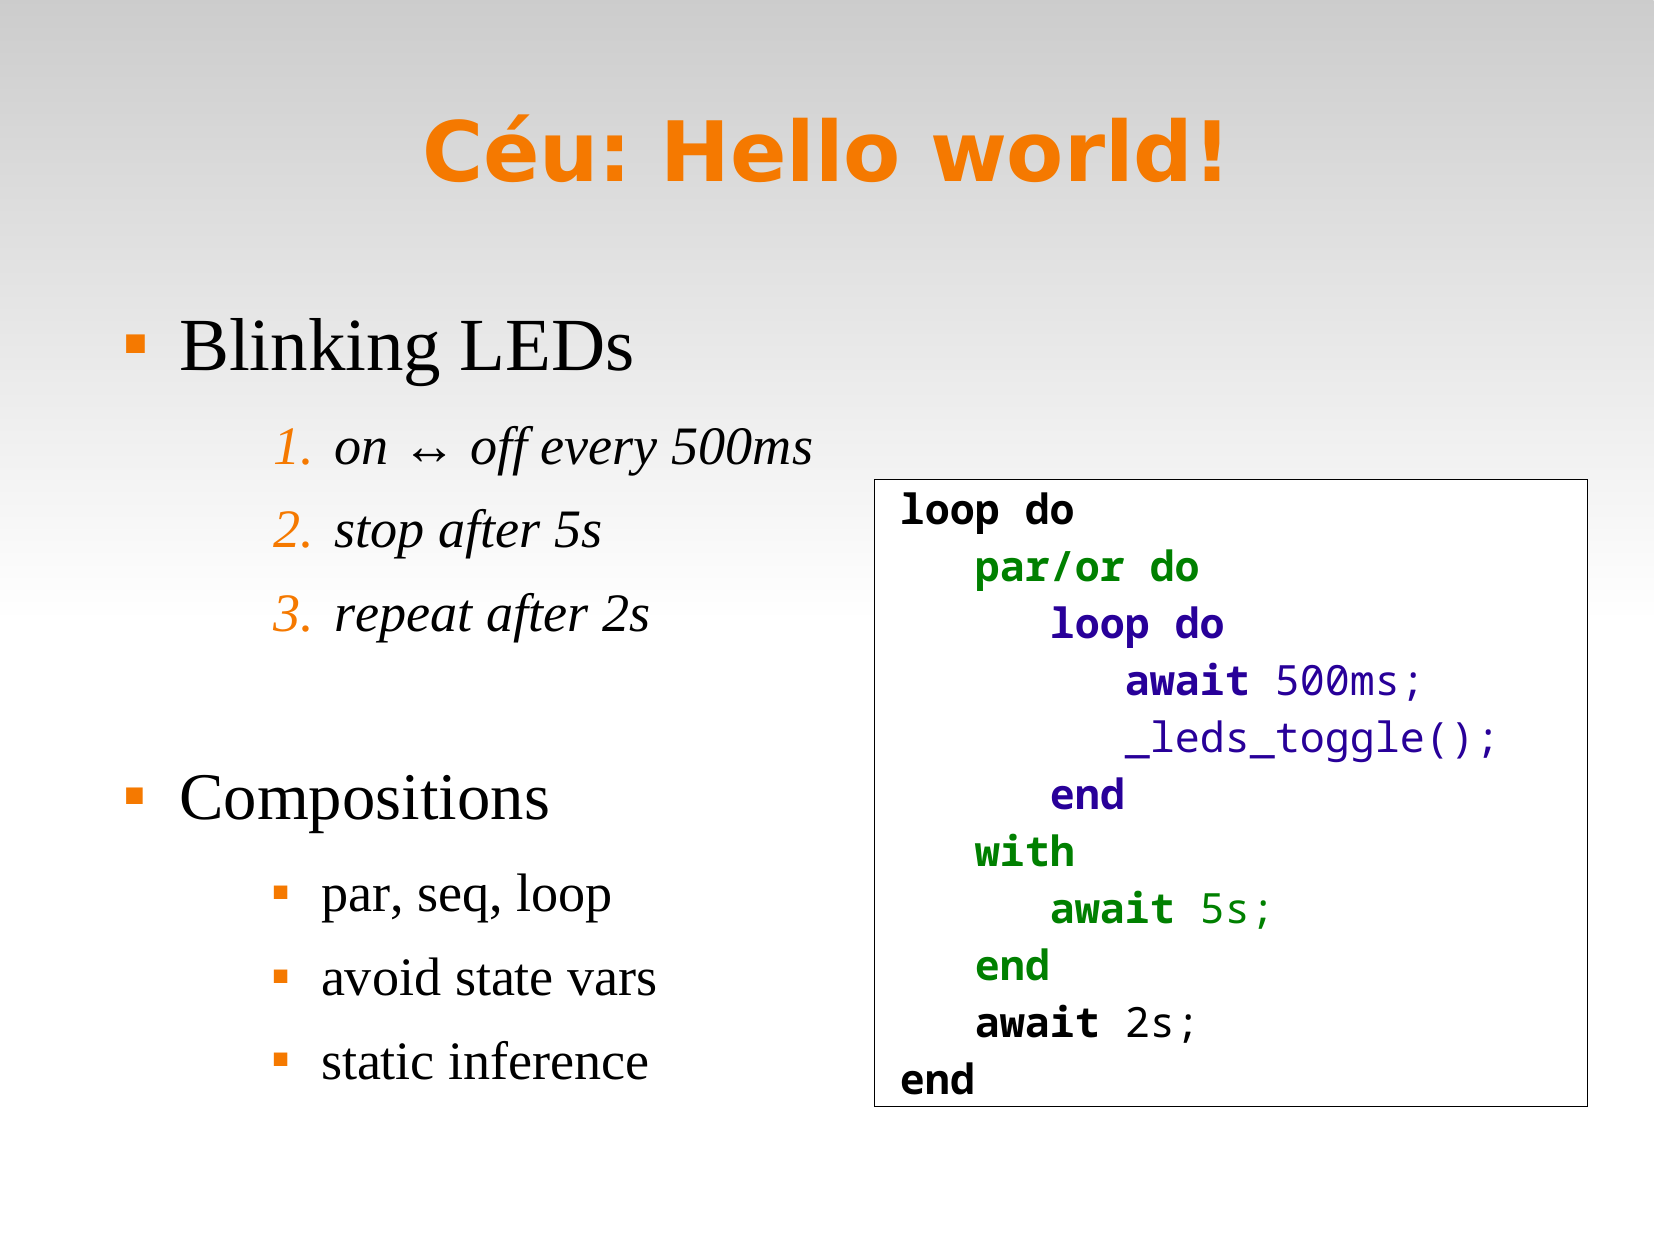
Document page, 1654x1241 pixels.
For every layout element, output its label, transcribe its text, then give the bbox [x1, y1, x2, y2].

list Blinking LEDs on ↔ off every 500ms stop after 5s repeat after 2s Compositions par, seq, loop avoid state vars static inference [37, 303, 1388, 1142]
title Céu: Hello world! [82, 49, 1571, 257]
text_box loop do par/or do loop do await 500ms; _leds_toggle(); end with await 5s; end await 2s; end [1388, 492, 1588, 1094]
